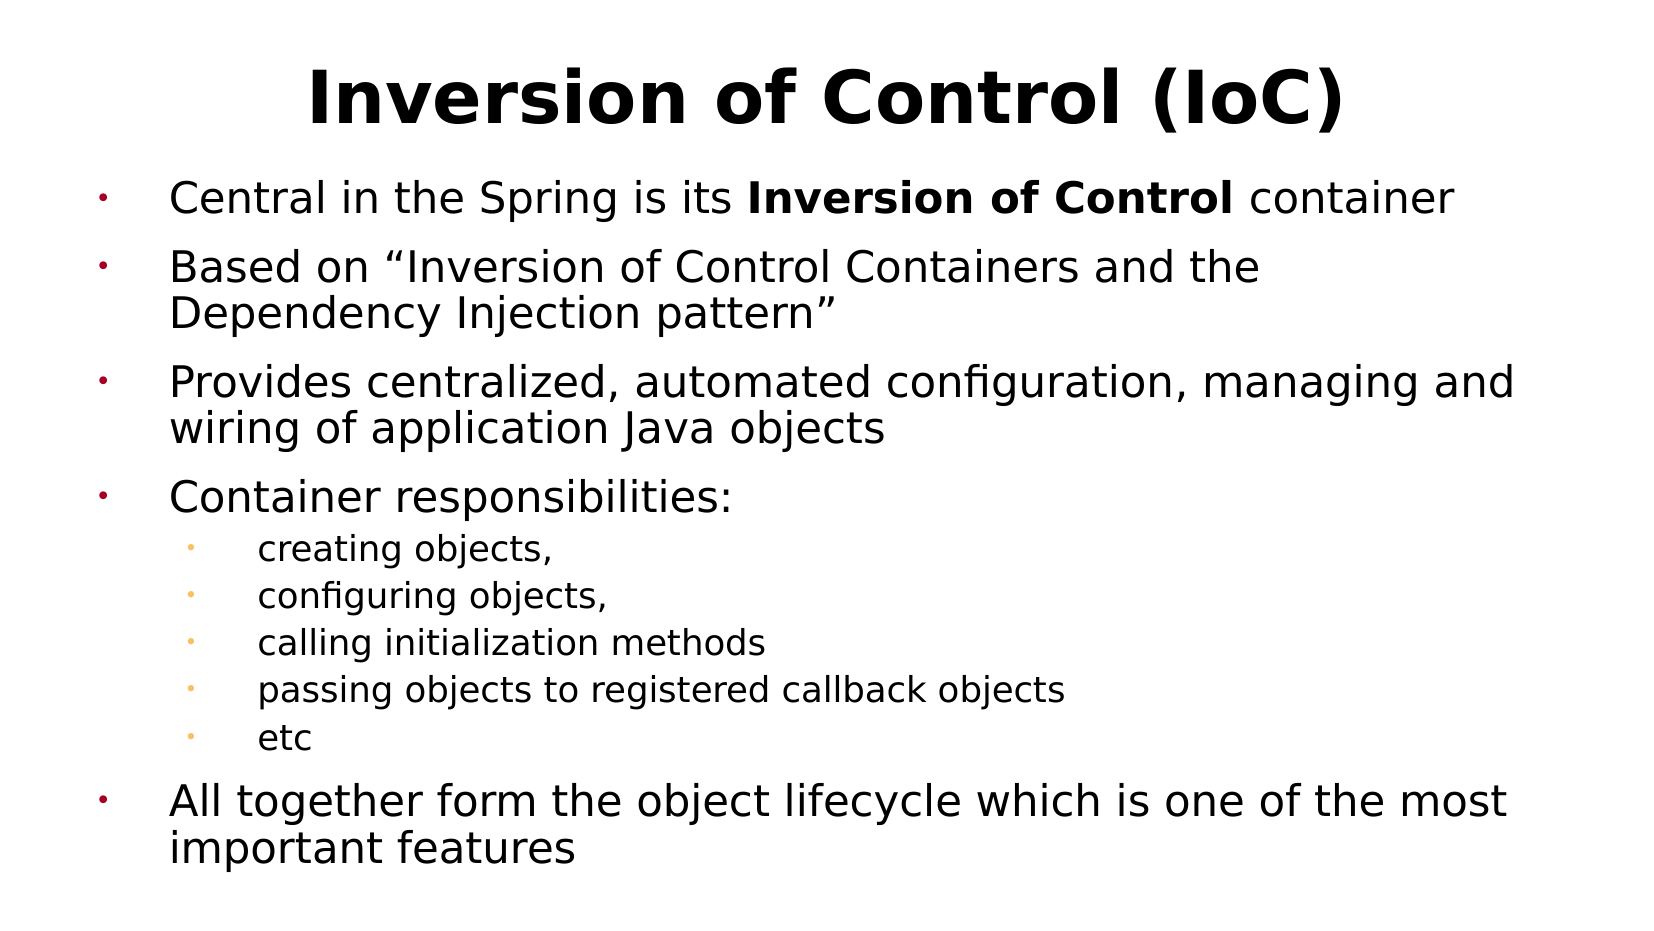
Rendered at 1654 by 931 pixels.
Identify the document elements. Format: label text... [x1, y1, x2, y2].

list Central in the Spring is its Inversion of Control container Based on “Inversion of Control Containers and the Dependency Injection pattern” Provides centralized, automated configuration, managing and wiring of application Java objects Container responsibilities: creating objects, configuring objects, calling initialization methods passing objects to registered callback objects etc All together form the object lifecycle which is one of the most important features [82, 168, 1538, 889]
title Inversion of Control (IoC) [82, 37, 1571, 147]
